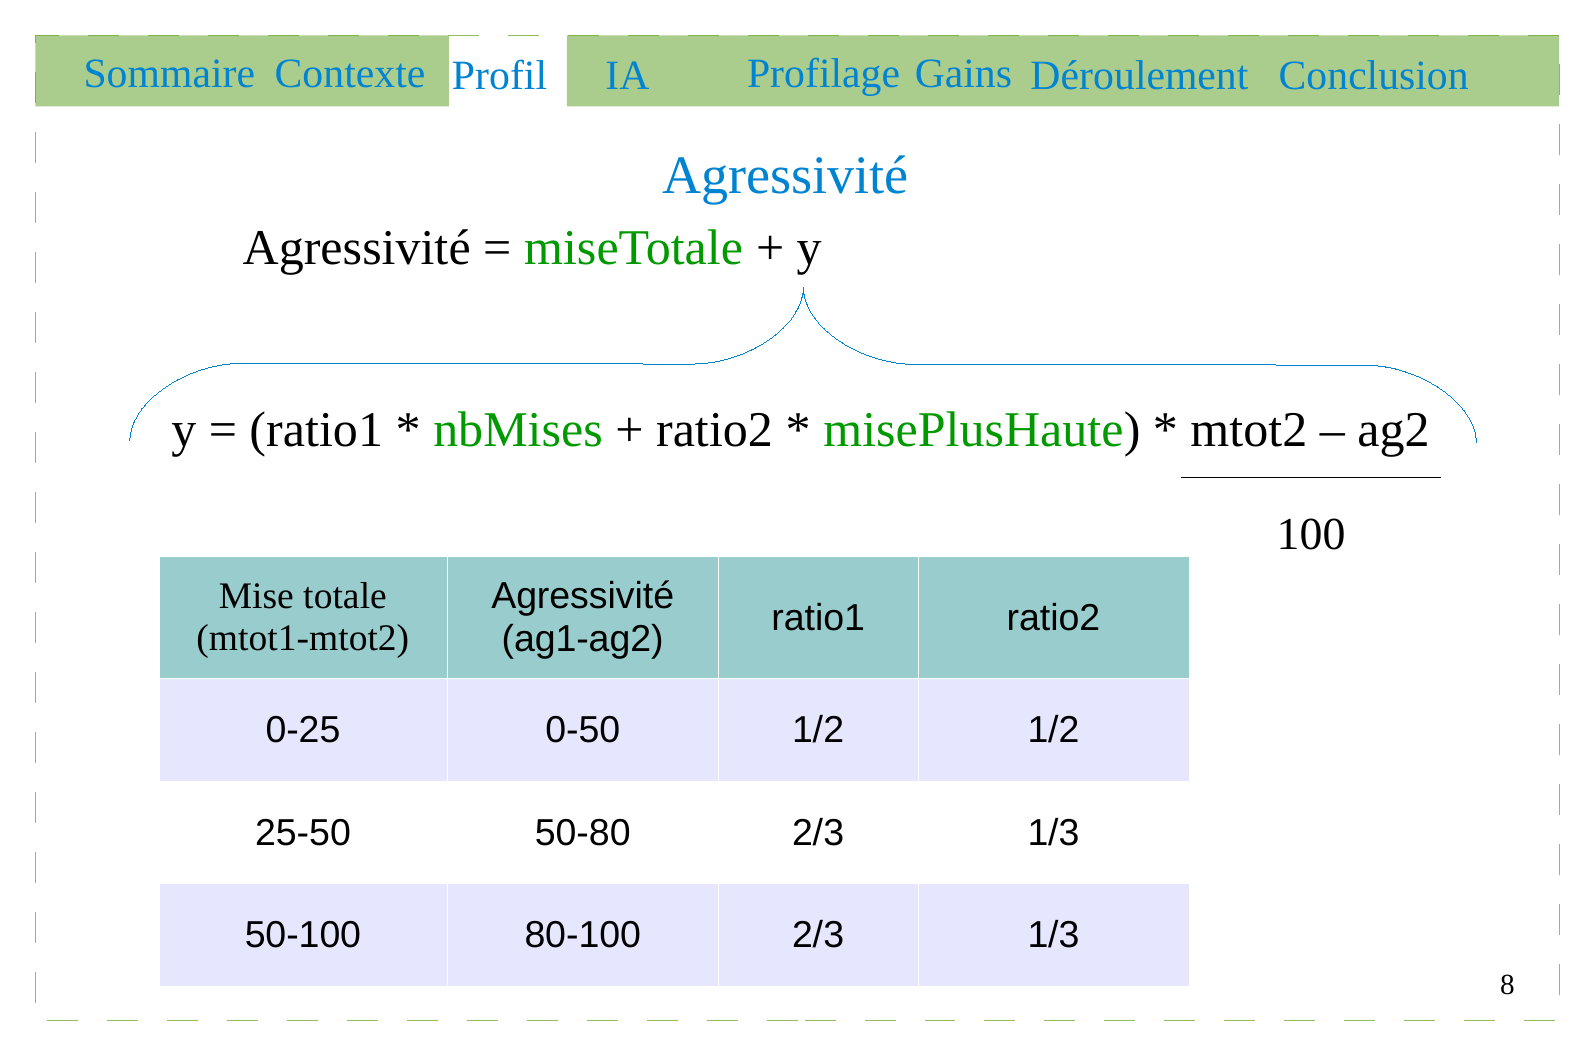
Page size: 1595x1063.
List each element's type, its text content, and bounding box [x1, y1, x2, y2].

text_box Agressivité = miseTotale + y [165, 213, 1028, 296]
text_box Profil [437, 45, 567, 107]
text_box Contexte [284, 42, 449, 105]
table_cell 0-25 [160, 679, 447, 781]
table_cell 1/3 [919, 884, 1189, 986]
table_header ratio1 [719, 557, 918, 678]
text_box [35, 35, 449, 107]
table_cell 80-100 [448, 884, 718, 986]
table_cell 1/2 [719, 679, 918, 781]
text_box 100 [1133, 501, 1489, 567]
table_cell 50-80 [448, 782, 718, 883]
table_cell 2/3 [719, 884, 918, 986]
text_box Conclusion [1264, 45, 1501, 107]
text_box Agressivité [23, 137, 1548, 213]
table_cell 0-50 [448, 679, 718, 781]
table_cell 25-50 [160, 782, 447, 883]
text_box IA [590, 45, 804, 107]
text_box Sommaire [68, 42, 284, 105]
text_box [566, 35, 1560, 107]
table_header ratio2 [919, 557, 1189, 678]
table_cell 1/2 [919, 679, 1189, 781]
table_cell 2/3 [719, 782, 918, 883]
text_box Déroulement [1015, 45, 1264, 107]
text_box Profilage [732, 42, 934, 105]
table_header Mise totale (mtot1-mtot2) [160, 557, 447, 678]
table_cell 50-100 [160, 884, 447, 986]
text_box y = (ratio1 * nbMises + ratio2 * misePlusHaute) * mtot2 – ag2 [82, 394, 1501, 478]
table_cell 1/3 [919, 782, 1189, 883]
text_box Gains [934, 42, 1040, 105]
table_header Agressivité (ag1-ag2) [448, 557, 718, 678]
